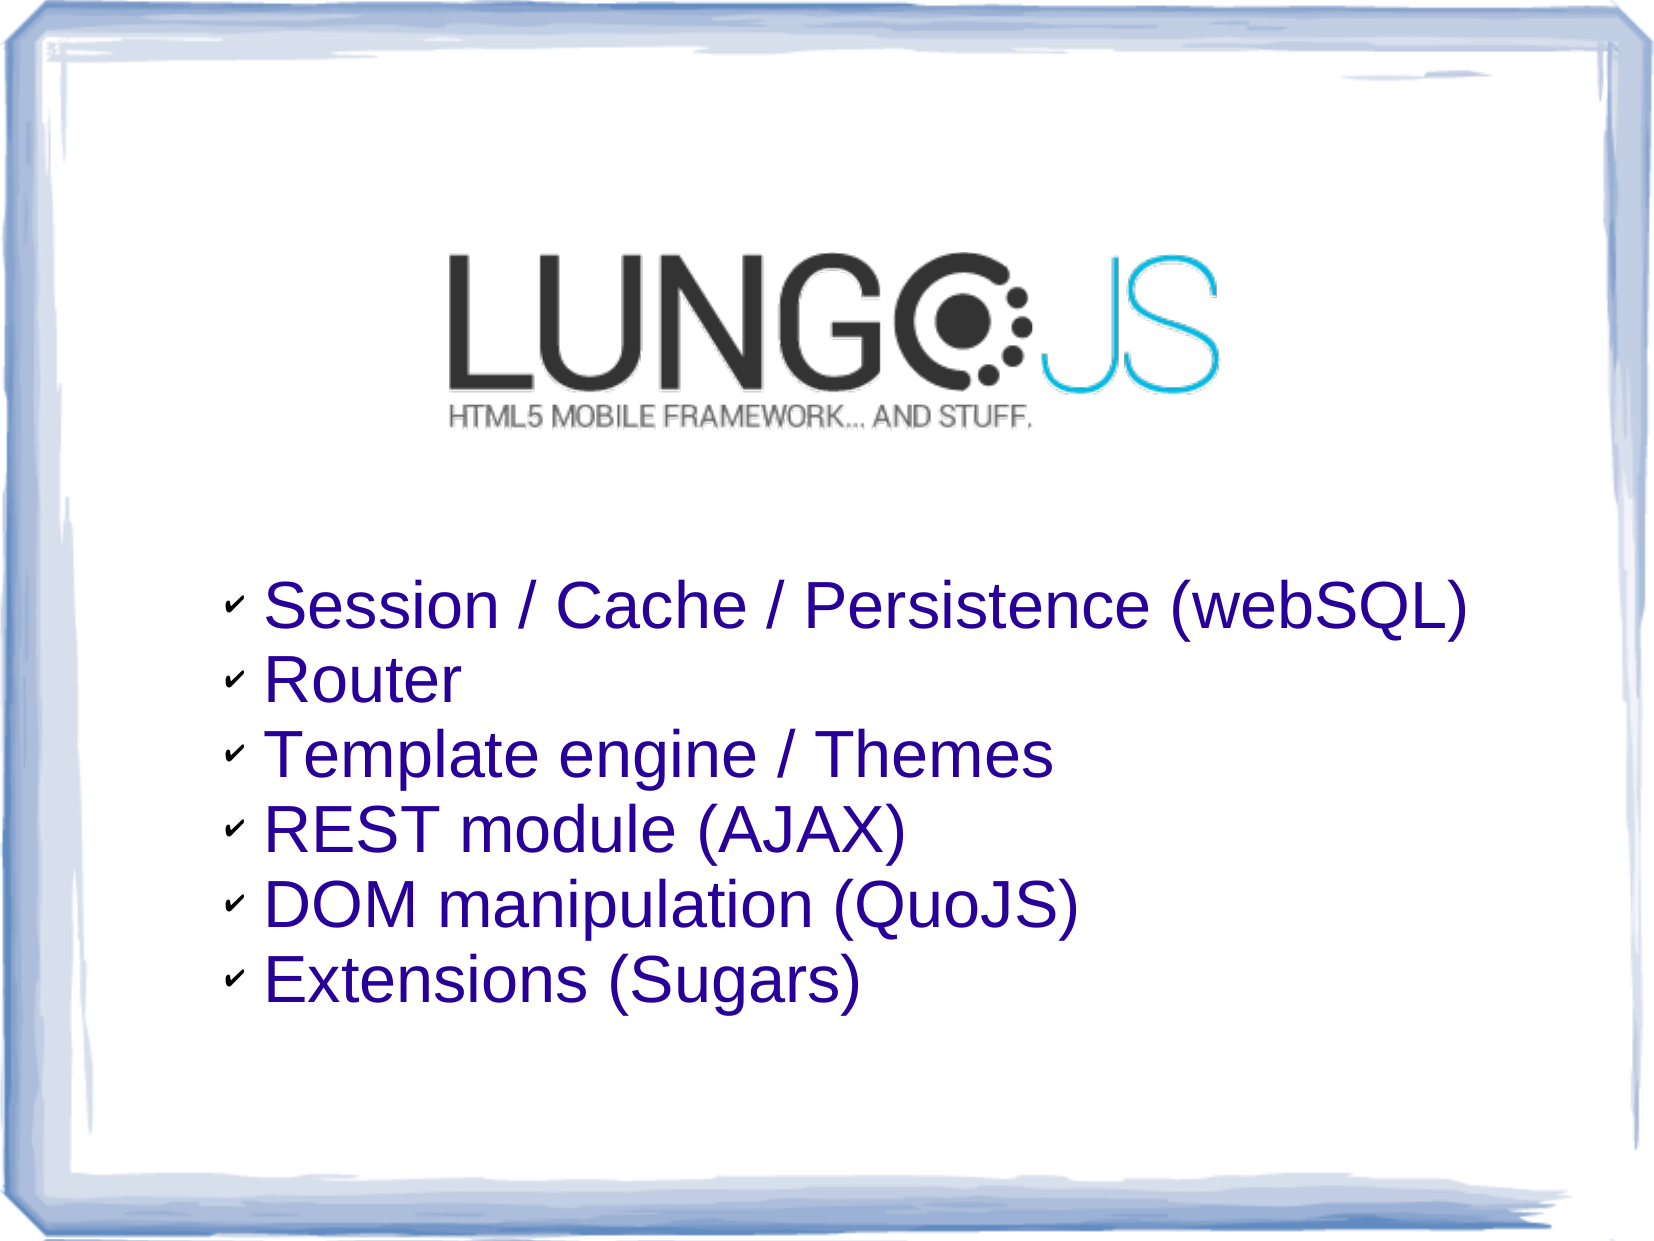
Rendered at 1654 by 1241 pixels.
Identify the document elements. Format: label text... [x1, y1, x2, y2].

picture [0, 0, 1654, 1241]
subtitle Session / Cache / Persistence (webSQL) Router Template engine / Themes REST module (AJAX) DOM manipulation (QuoJS) Extensions (Sugars) [225, 540, 1571, 1045]
